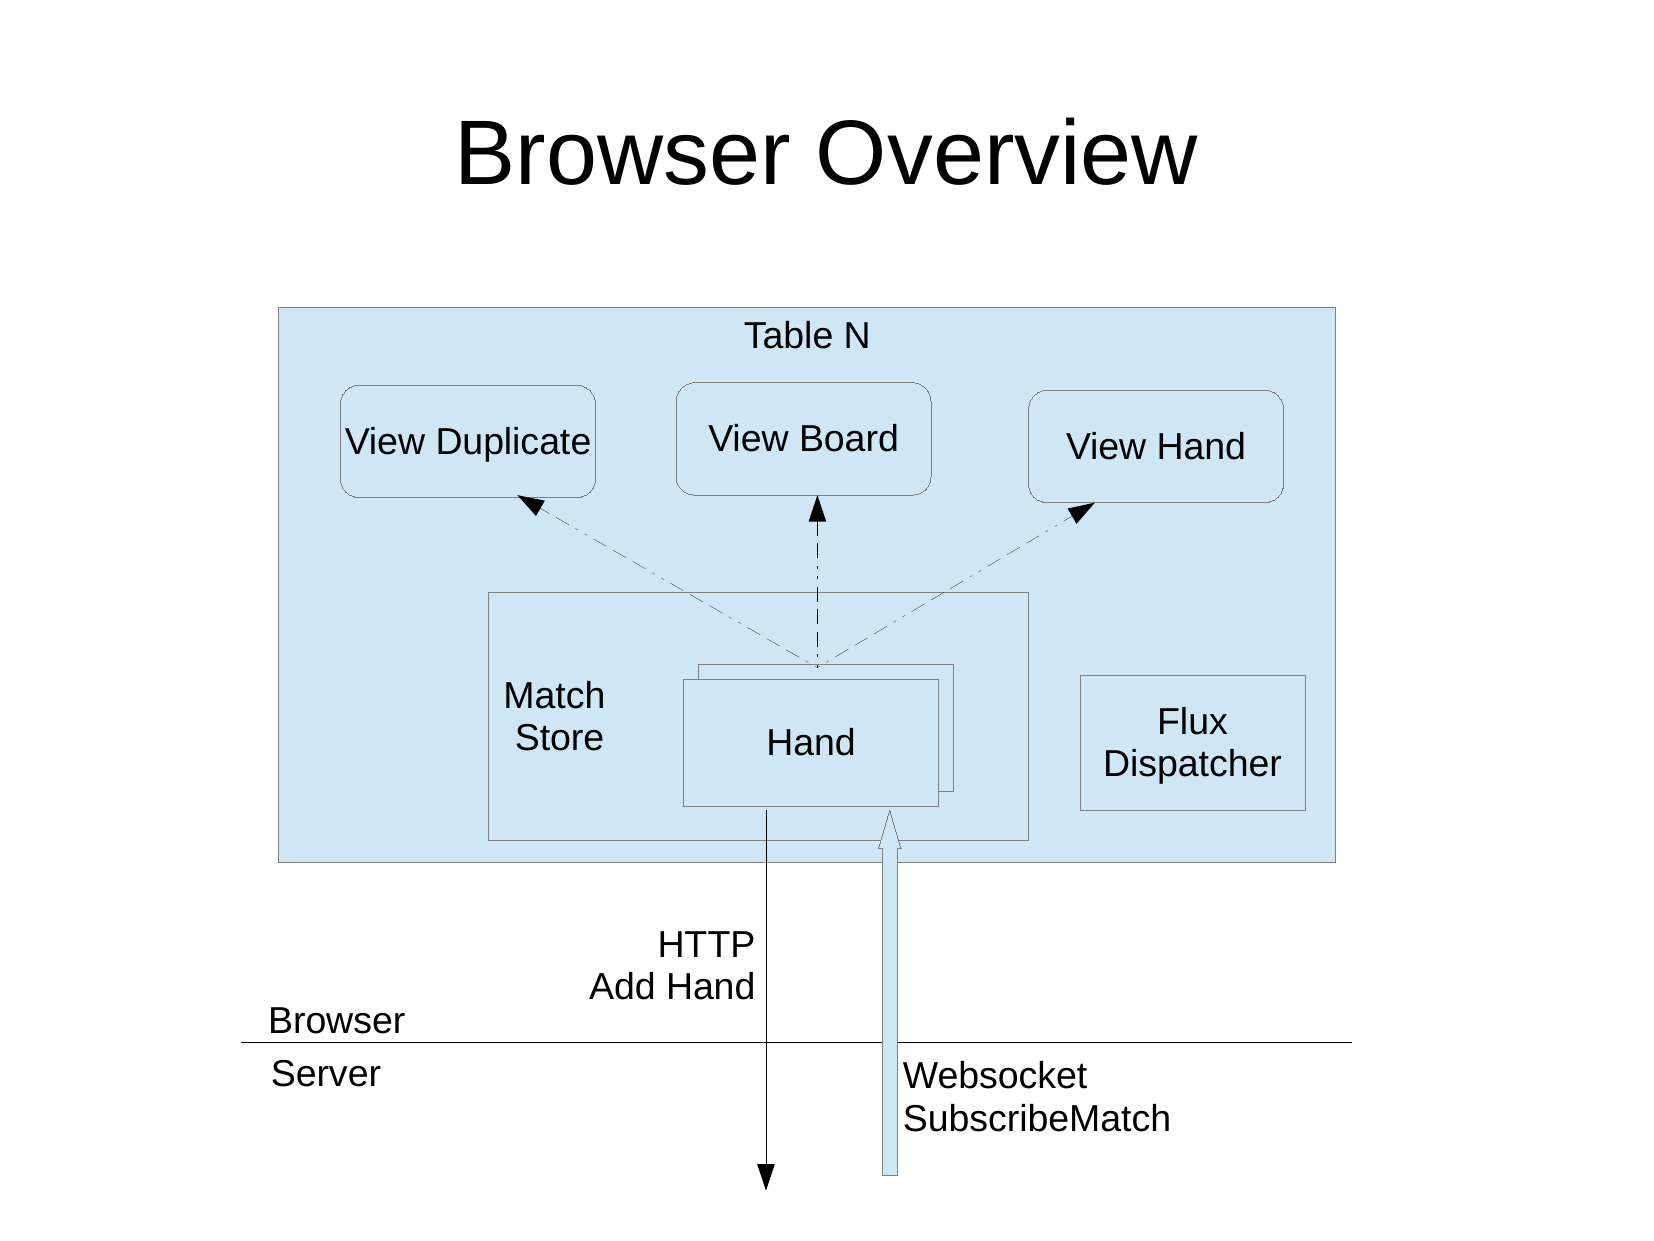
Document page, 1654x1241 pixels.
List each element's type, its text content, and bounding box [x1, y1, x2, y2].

text_box Match Store [488, 592, 1029, 841]
text_box [878, 810, 902, 1176]
text_box Hand [683, 679, 939, 807]
text_box Server [256, 1049, 396, 1102]
text_box HTTP Add Hand [574, 915, 771, 1015]
text_box Browser [253, 991, 420, 1049]
text_box View Duplicate [340, 385, 596, 498]
text_box Hand [698, 664, 954, 792]
text_box Flux Dispatcher [1080, 675, 1306, 811]
text_box Table N [767, 841, 882, 863]
text_box Websocket SubscribeMatch [888, 1047, 1186, 1147]
title Browser Overview [82, 49, 1571, 257]
text_box Table N [278, 307, 1336, 863]
text_box View Board [676, 382, 932, 496]
text_box View Hand [1028, 390, 1284, 503]
